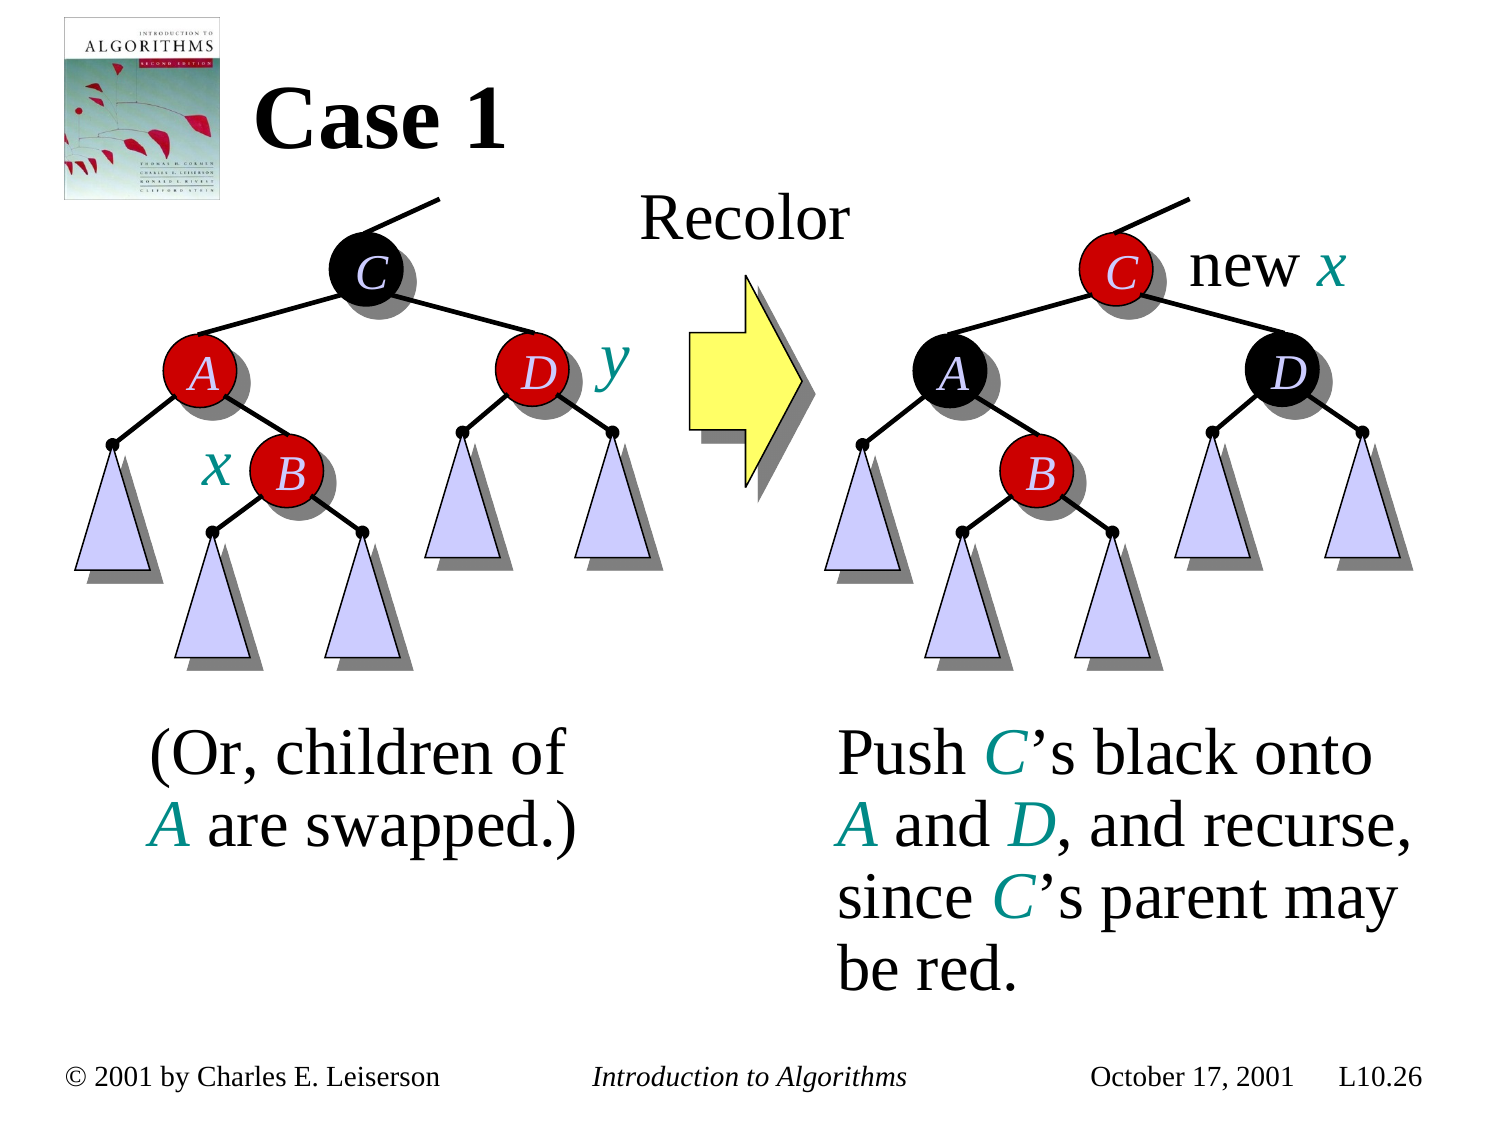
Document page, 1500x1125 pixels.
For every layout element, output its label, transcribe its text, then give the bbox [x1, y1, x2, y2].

text_box A [163, 334, 237, 408]
text_box y [585, 303, 645, 400]
picture [64, 17, 220, 200]
text_box D [495, 332, 569, 407]
text_box C [329, 232, 403, 306]
text_box C [1079, 232, 1153, 306]
text_box new x [1174, 212, 1363, 308]
text_box x [187, 410, 247, 507]
text_box A [913, 334, 987, 408]
text_box [825, 444, 901, 571]
text_box [425, 432, 501, 558]
text_box [324, 532, 401, 658]
text_box Introduction to Algorithms [577, 1049, 923, 1101]
text_box [1175, 432, 1251, 558]
text_box [575, 432, 651, 558]
text_box (Or, children of A are swapped.) [134, 709, 613, 870]
text_box Recolor [624, 165, 867, 262]
text_box B [999, 434, 1074, 508]
text_box [75, 444, 151, 571]
title Case 1 [237, 24, 1475, 213]
text_box October 17, 2001 L10.<number> [982, 1049, 1438, 1101]
text_box [689, 275, 803, 488]
text_box [174, 532, 251, 658]
text_box [1325, 432, 1401, 558]
text_box D [1245, 332, 1319, 407]
text_box B [249, 434, 324, 508]
text_box [924, 532, 1001, 658]
text_box Push C’s black onto A and D, and recurse, since C’s parent may be red. [822, 709, 1438, 1014]
text_box [1074, 532, 1151, 658]
